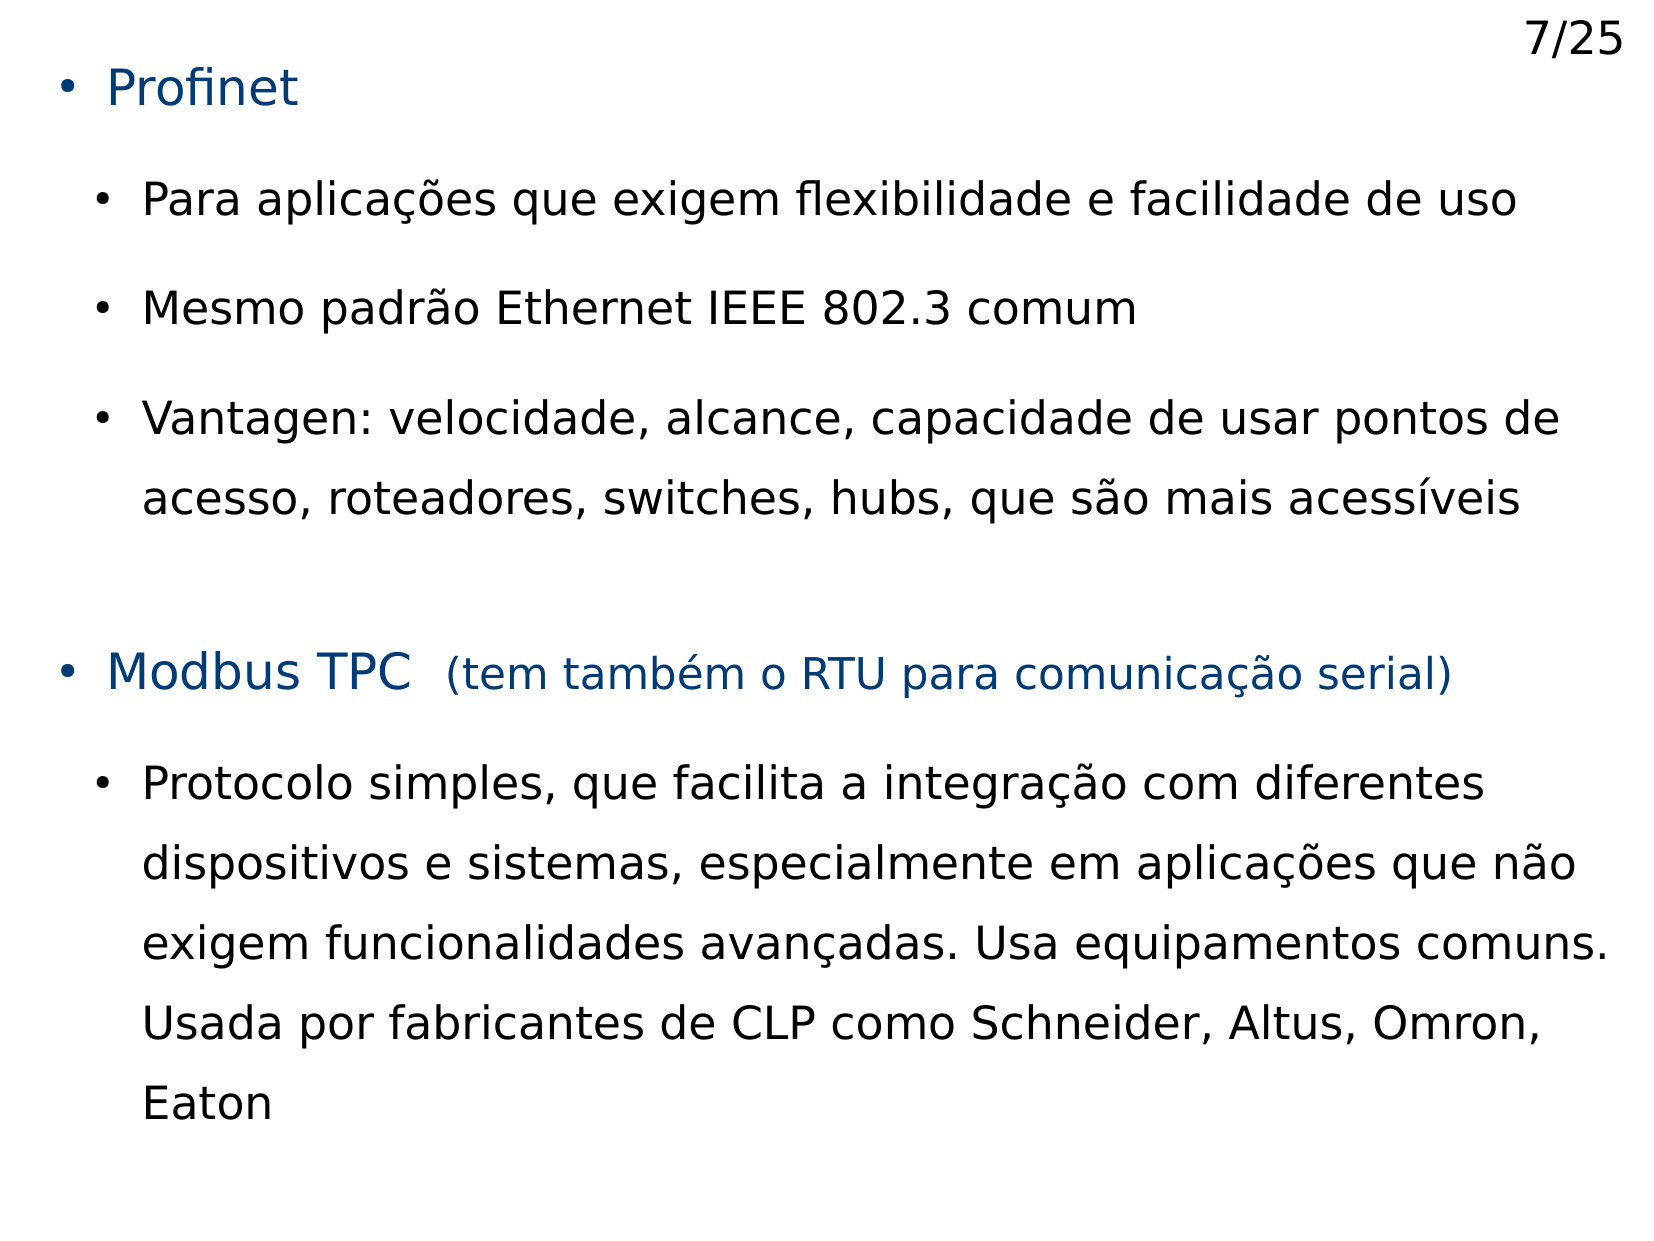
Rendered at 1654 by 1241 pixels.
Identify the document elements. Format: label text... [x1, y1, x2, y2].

list Profinet Para aplicações que exigem flexibilidade e facilidade de uso Mesmo padrão Ethernet IEEE 802.3 comum Vantagen: velocidade, alcance, capacidade de usar pontos de acesso, roteadores, switches, hubs, que são mais acessíveis Modbus TPC (tem também o RTU para comunicação serial) Protocolo simples, que facilita a integração com diferentes dispositivos e sistemas, especialmente em aplicações que não exigem funcionalidades avançadas. Usa equipamentos comuns. Usada por fabricantes de CLP como Schneider, Altus, Omron, Eaton [59, 29, 1625, 1211]
